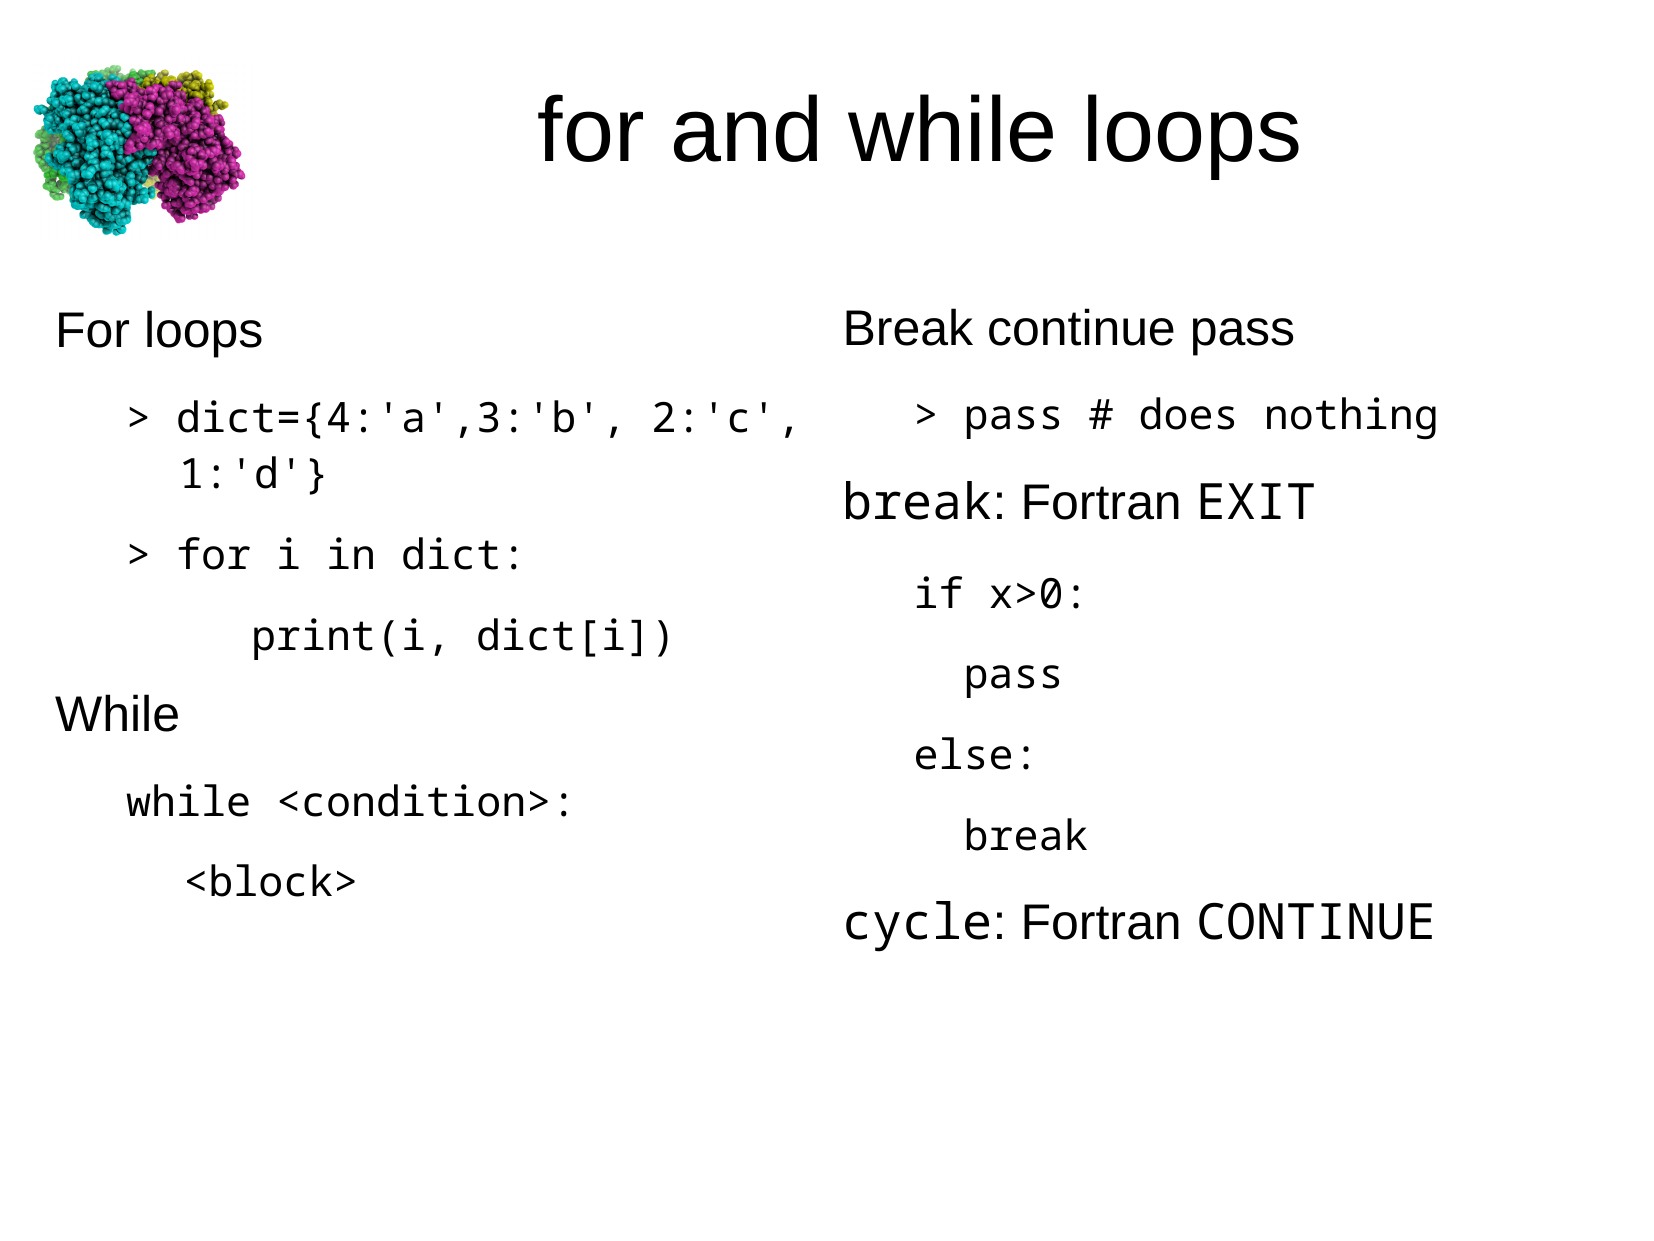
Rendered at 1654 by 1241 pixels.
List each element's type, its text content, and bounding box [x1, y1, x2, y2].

list For loops > dict={4:'a',3:'b', 2:'c', 1:'d'} > for i in dict: print(i, dict[i]) While while <condition>: <block> [37, 302, 826, 1106]
list Break continue pass > pass # does nothing break: Fortran EXIT if x>0: pass else: break cycle: Fortran CONTINUE [825, 300, 1613, 1104]
picture [27, 59, 253, 240]
title for and while loops [270, 25, 1571, 233]
